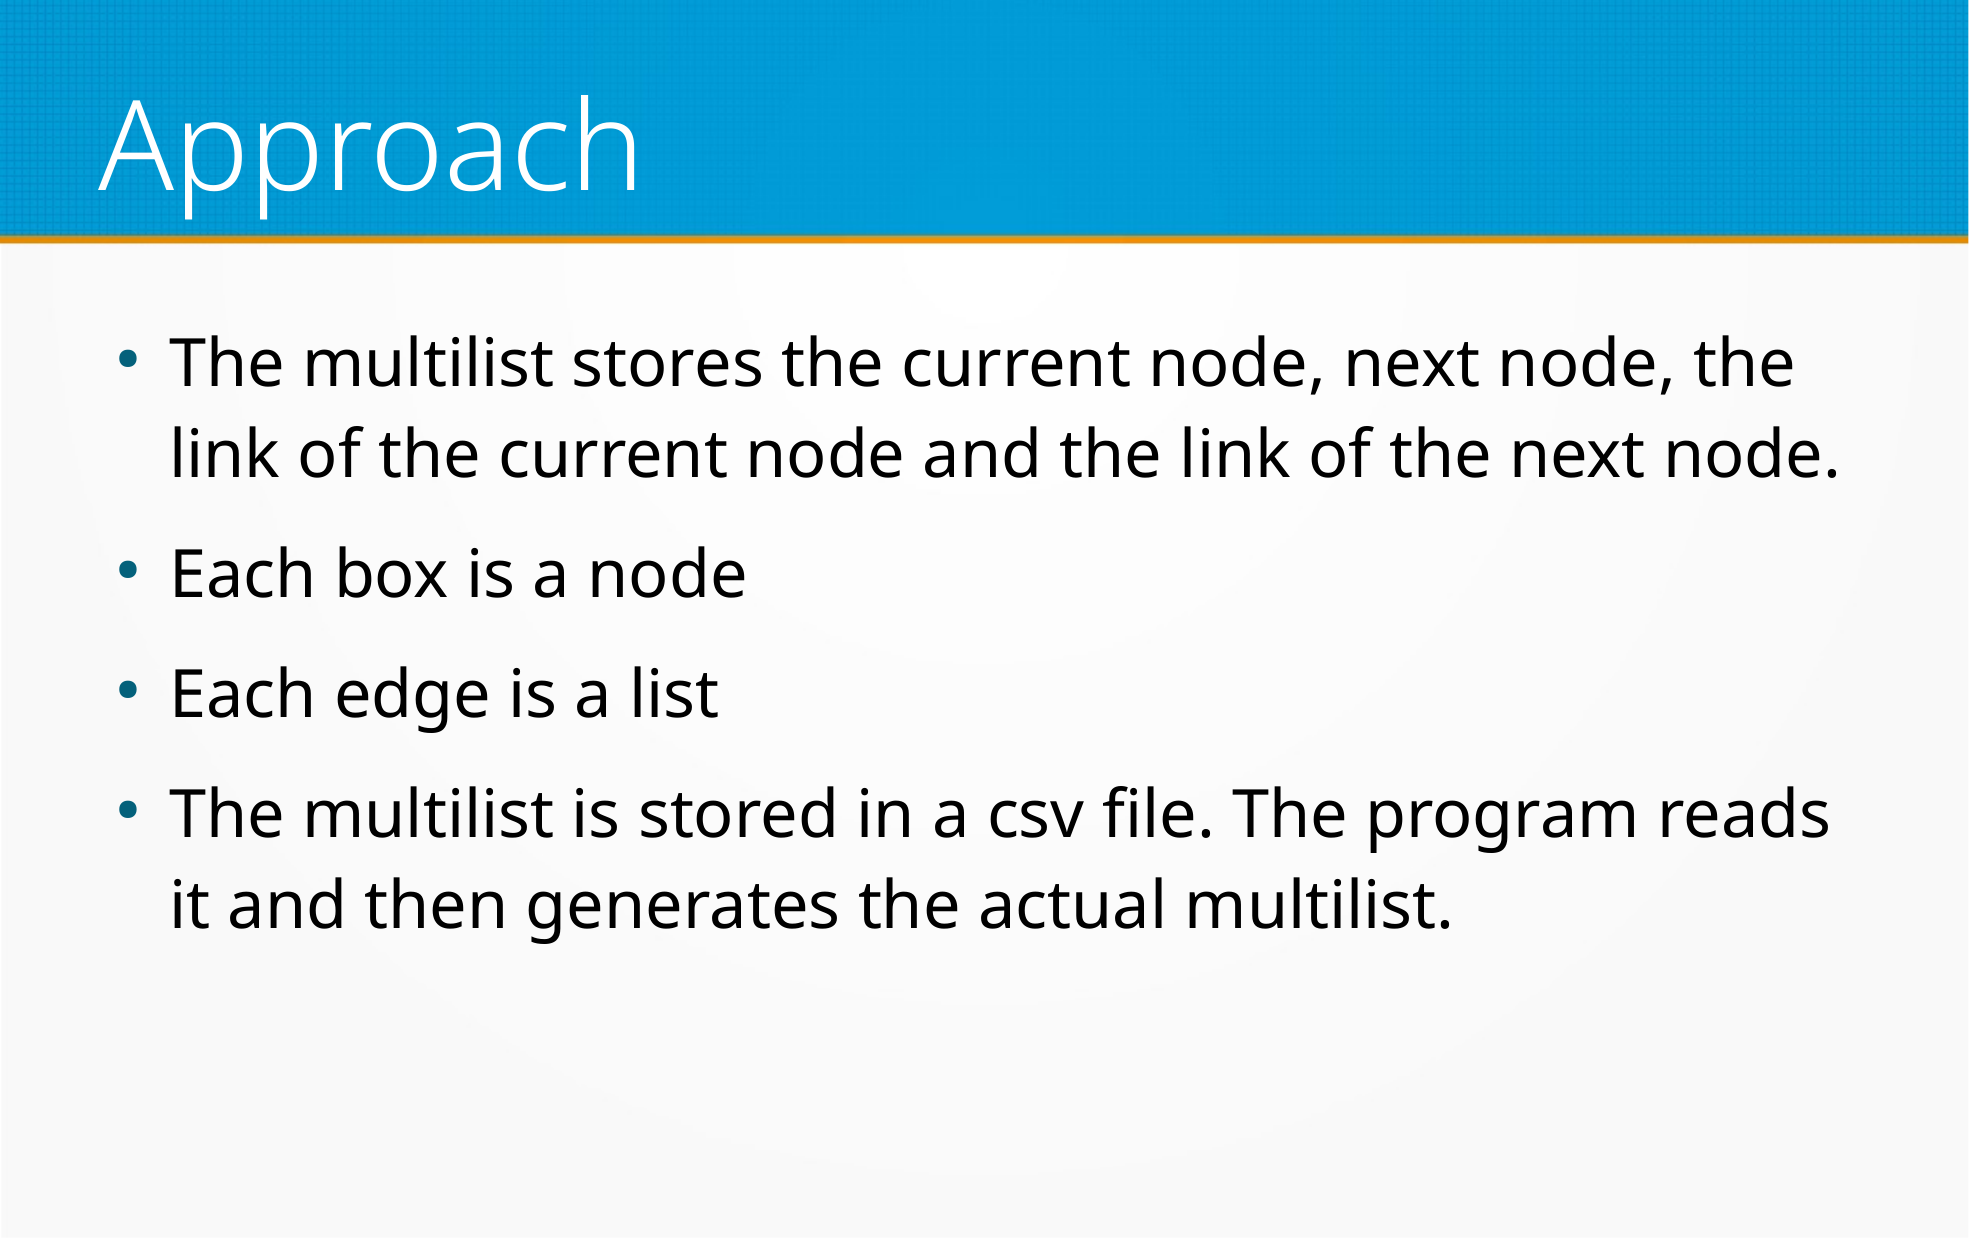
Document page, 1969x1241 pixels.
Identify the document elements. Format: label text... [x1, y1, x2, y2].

list The multilist stores the current node, next node, the link of the current node and the link of the next node. Each box is a node Each edge is a list The multilist is stored in a csv file. The program reads it and then generates the actual multilist. [98, 315, 1861, 1081]
title Approach [98, 19, 1870, 227]
picture [0, 233, 1969, 1241]
